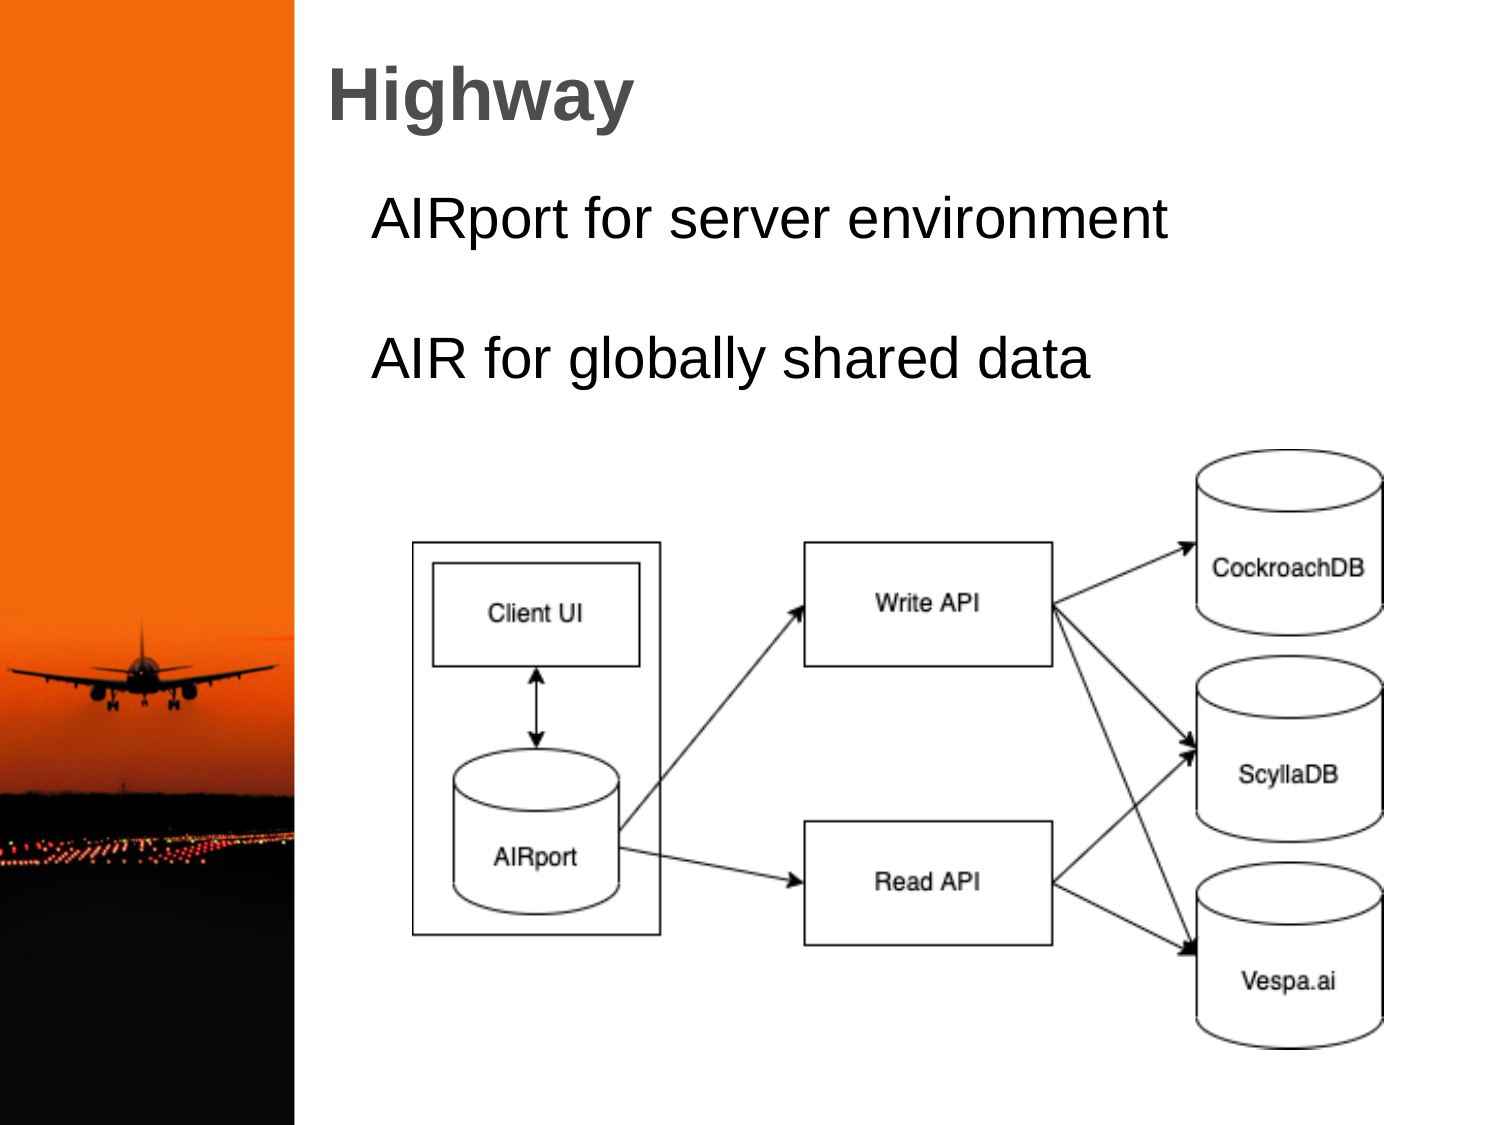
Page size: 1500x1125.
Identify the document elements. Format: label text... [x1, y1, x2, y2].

picture [0, 0, 1500, 1125]
list AIRport for server environment AIR for globally shared data [300, 172, 1468, 1094]
title Highway [312, 30, 1483, 150]
